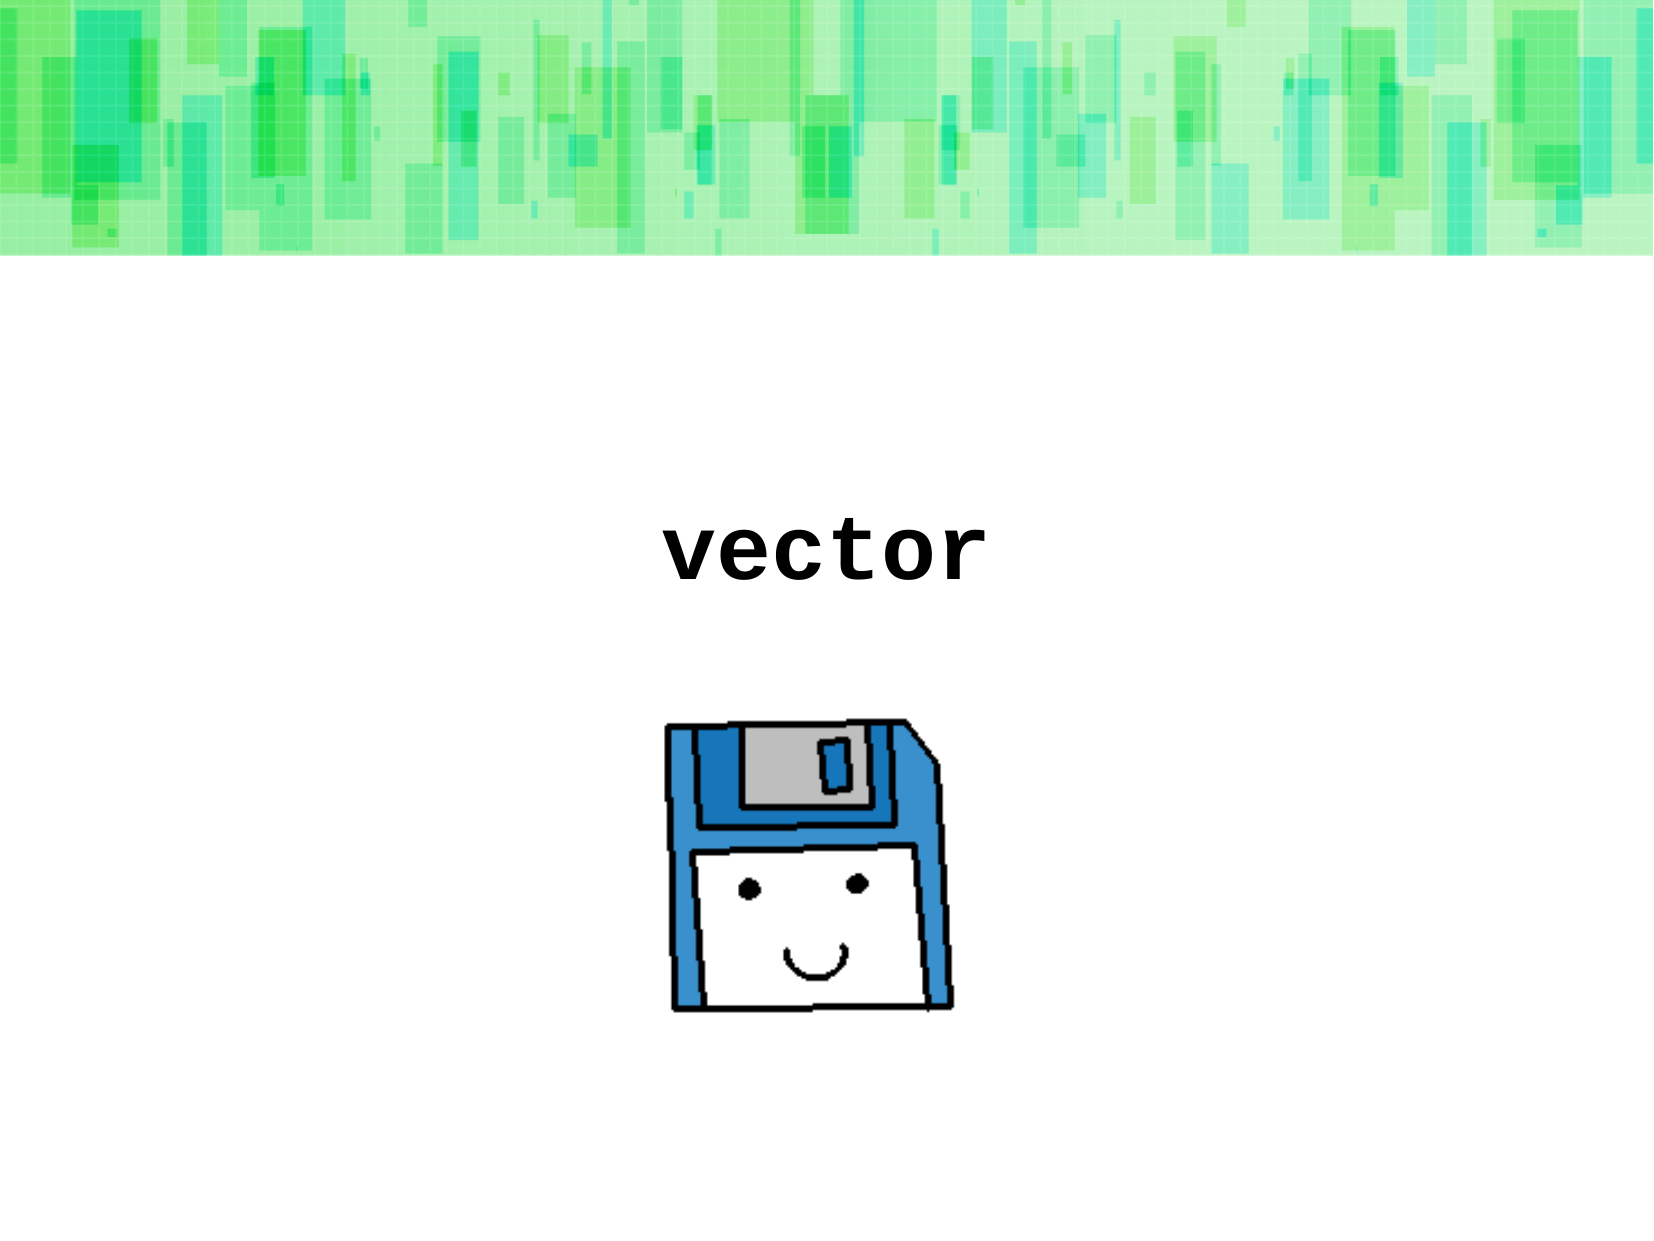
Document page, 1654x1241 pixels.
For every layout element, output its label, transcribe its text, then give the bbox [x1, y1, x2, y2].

picture [0, 0, 1654, 1241]
subtitle vector [82, 285, 1571, 826]
